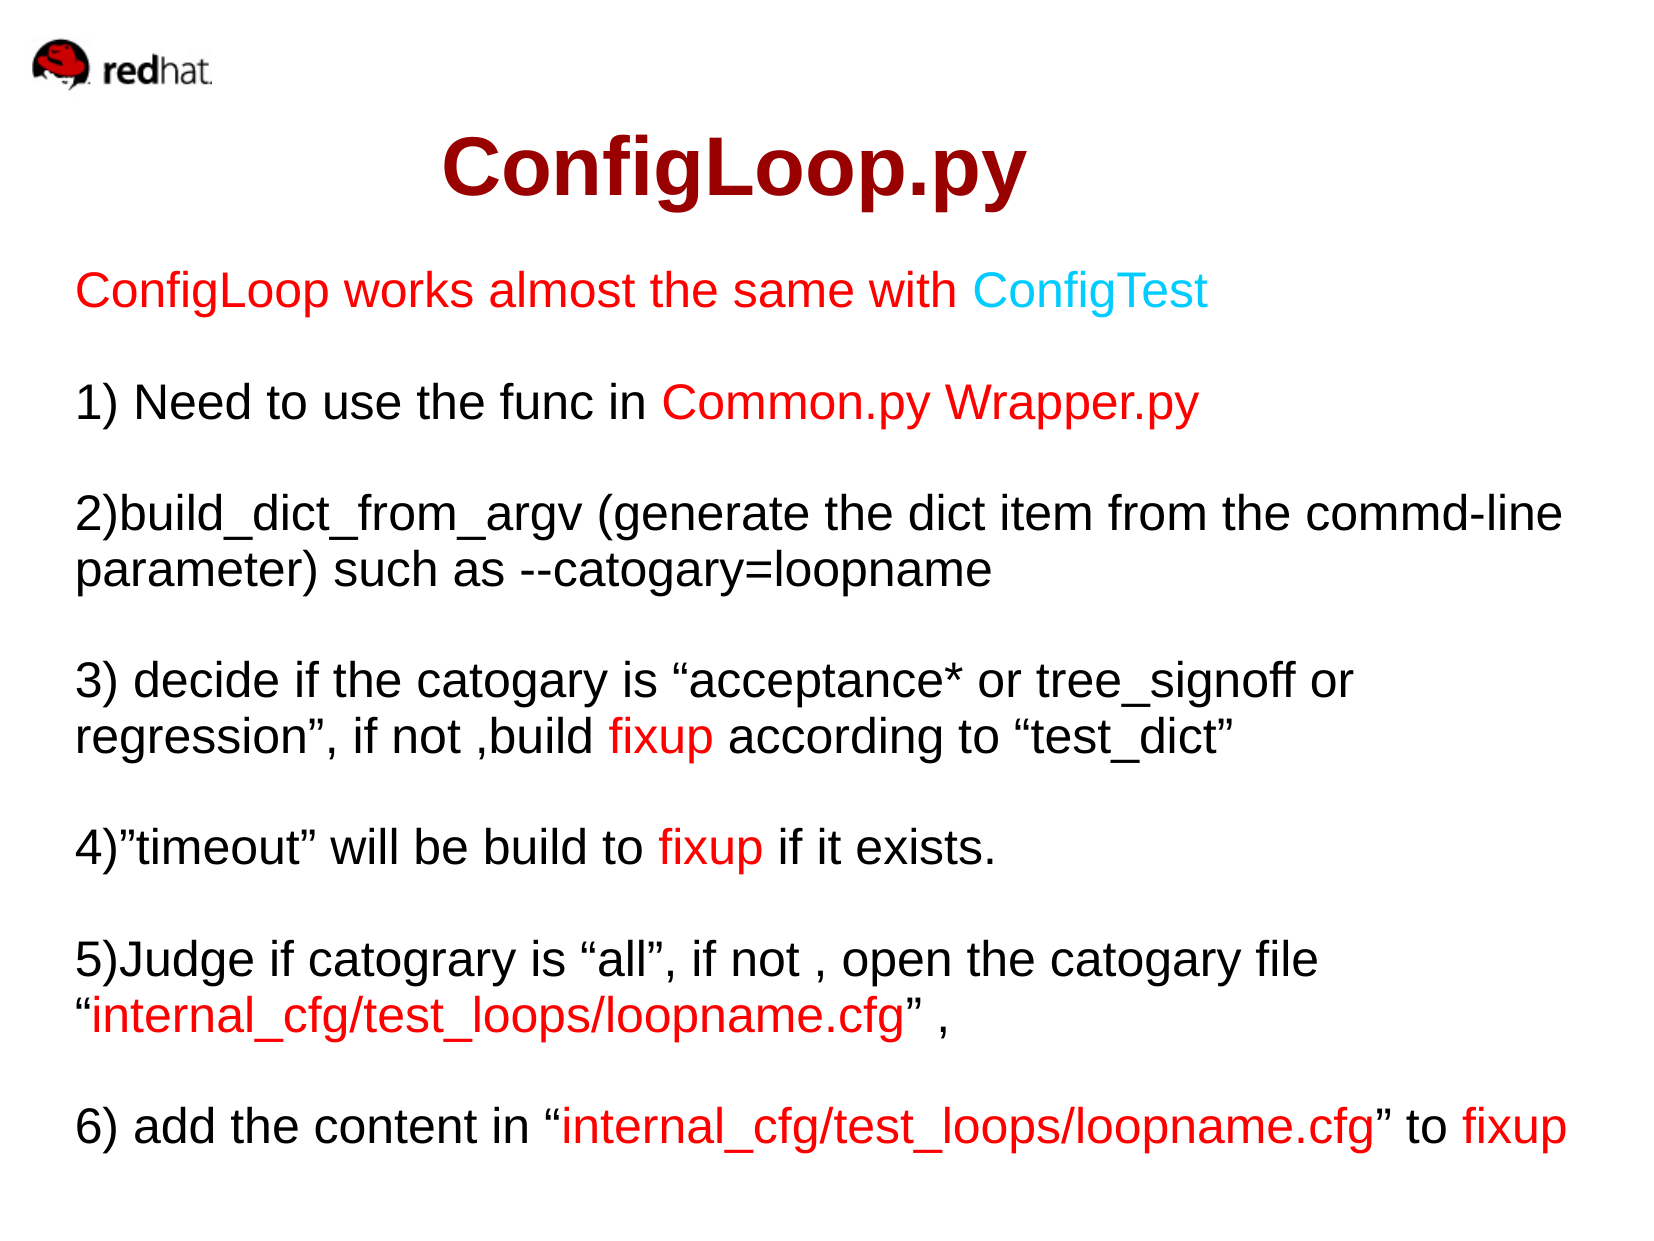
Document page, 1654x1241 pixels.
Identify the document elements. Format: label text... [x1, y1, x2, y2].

picture [31, 37, 212, 98]
text_box ConfigLoop works almost the same with ConfigTest 1) Need to use the func in Common.py Wrapper.py 2)build_dict_from_argv (generate the dict item from the commd-line parameter) such as --catogary=loopname 3) decide if the catogary is “acceptance* or tree_signoff or regression”, if not ,build fixup according to “test_dict” 4)”timeout” will be build to fixup if it exists. 5)Judge if catograry is “all”, if not , open the catogary file “internal_cfg/test_loops/loopname.cfg” , 6) add the content in “internal_cfg/test_loops/loopname.cfg” to fixup [60, 255, 1591, 1241]
text_box ConfigLoop.py [150, 112, 1313, 226]
